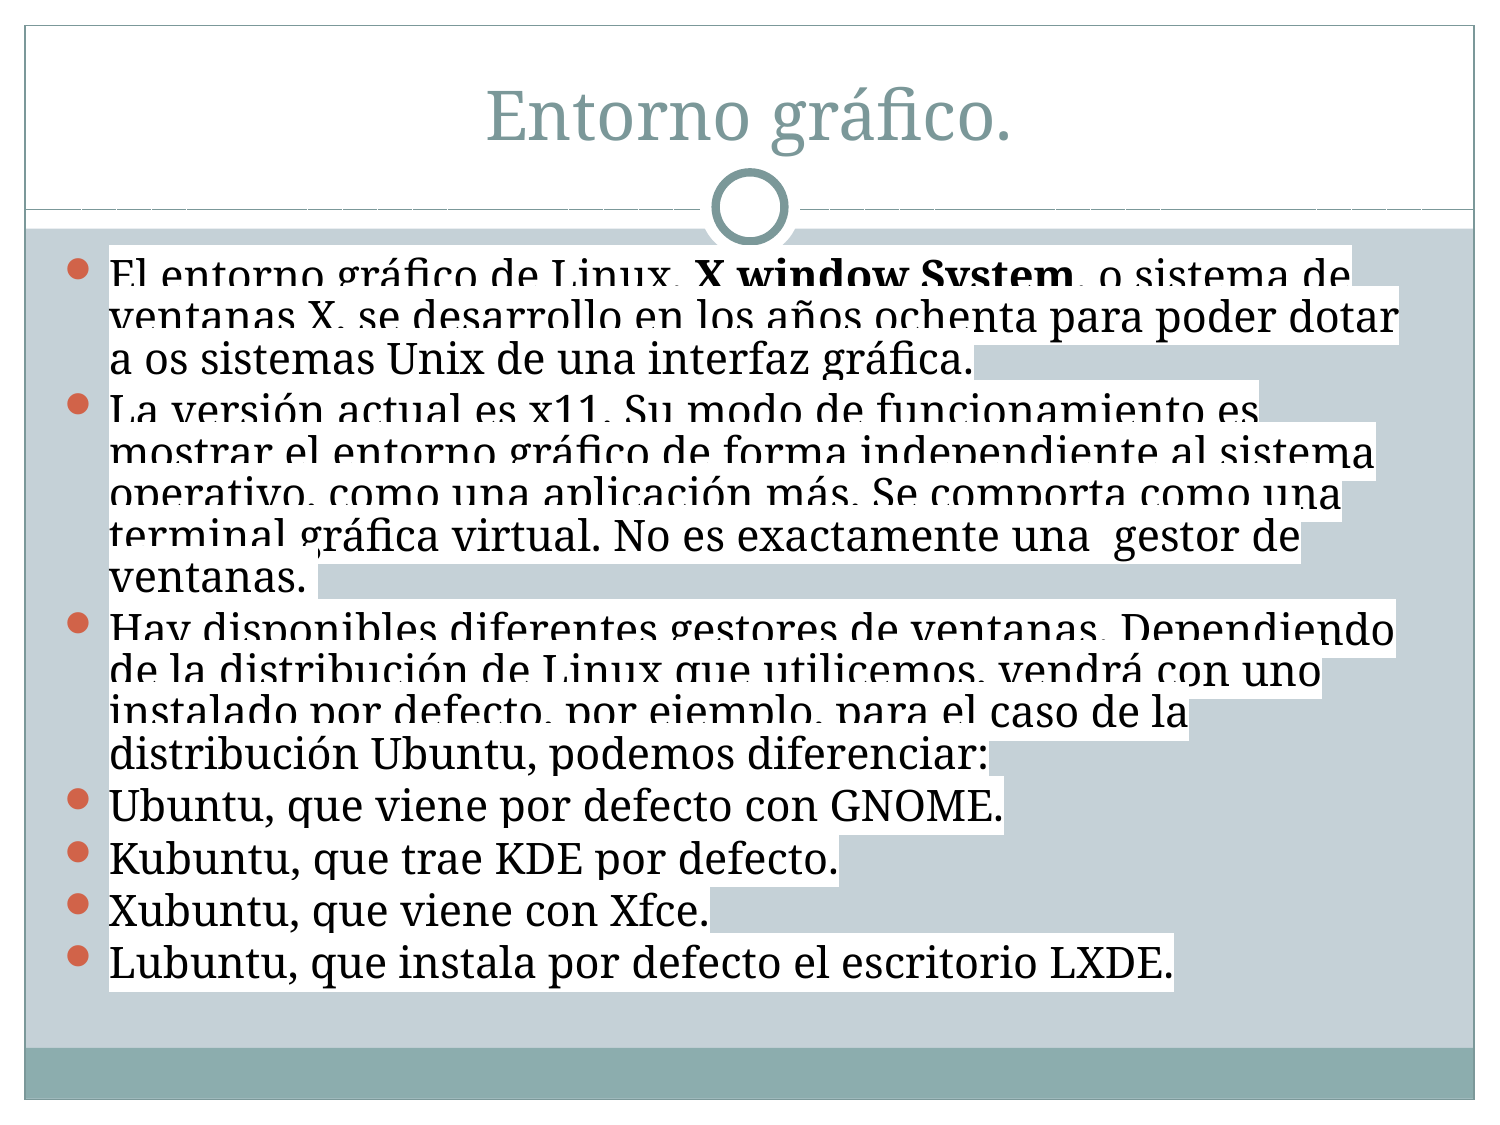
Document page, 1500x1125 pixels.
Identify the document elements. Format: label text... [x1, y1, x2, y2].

title Entorno gráfico. [49, 37, 1450, 162]
list El entorno gráfico de Linux, X window System, o sistema de ventanas X, se desarrollo en los años ochenta para poder dotar a os sistemas Unix de una interfaz gráfica. La versión actual es x11. Su modo de funcionamiento es mostrar el entorno gráfico de forma independiente al sistema operativo, como una aplicación más. Se comporta como una terminal gráfica virtual. No es exactamente una gestor de ventanas. Hay disponibles diferentes gestores de ventanas. Dependiendo de la distribución de Linux que utilicemos, vendrá con uno instalado por defecto, por ejemplo, para el caso de la distribución Ubuntu, podemos diferenciar: Ubuntu, que viene por defecto con GNOME. Kubuntu, que trae KDE por defecto. Xubuntu, que viene con Xfce. Lubuntu, que instala por defecto el escritorio LXDE. [49, 250, 1445, 1001]
